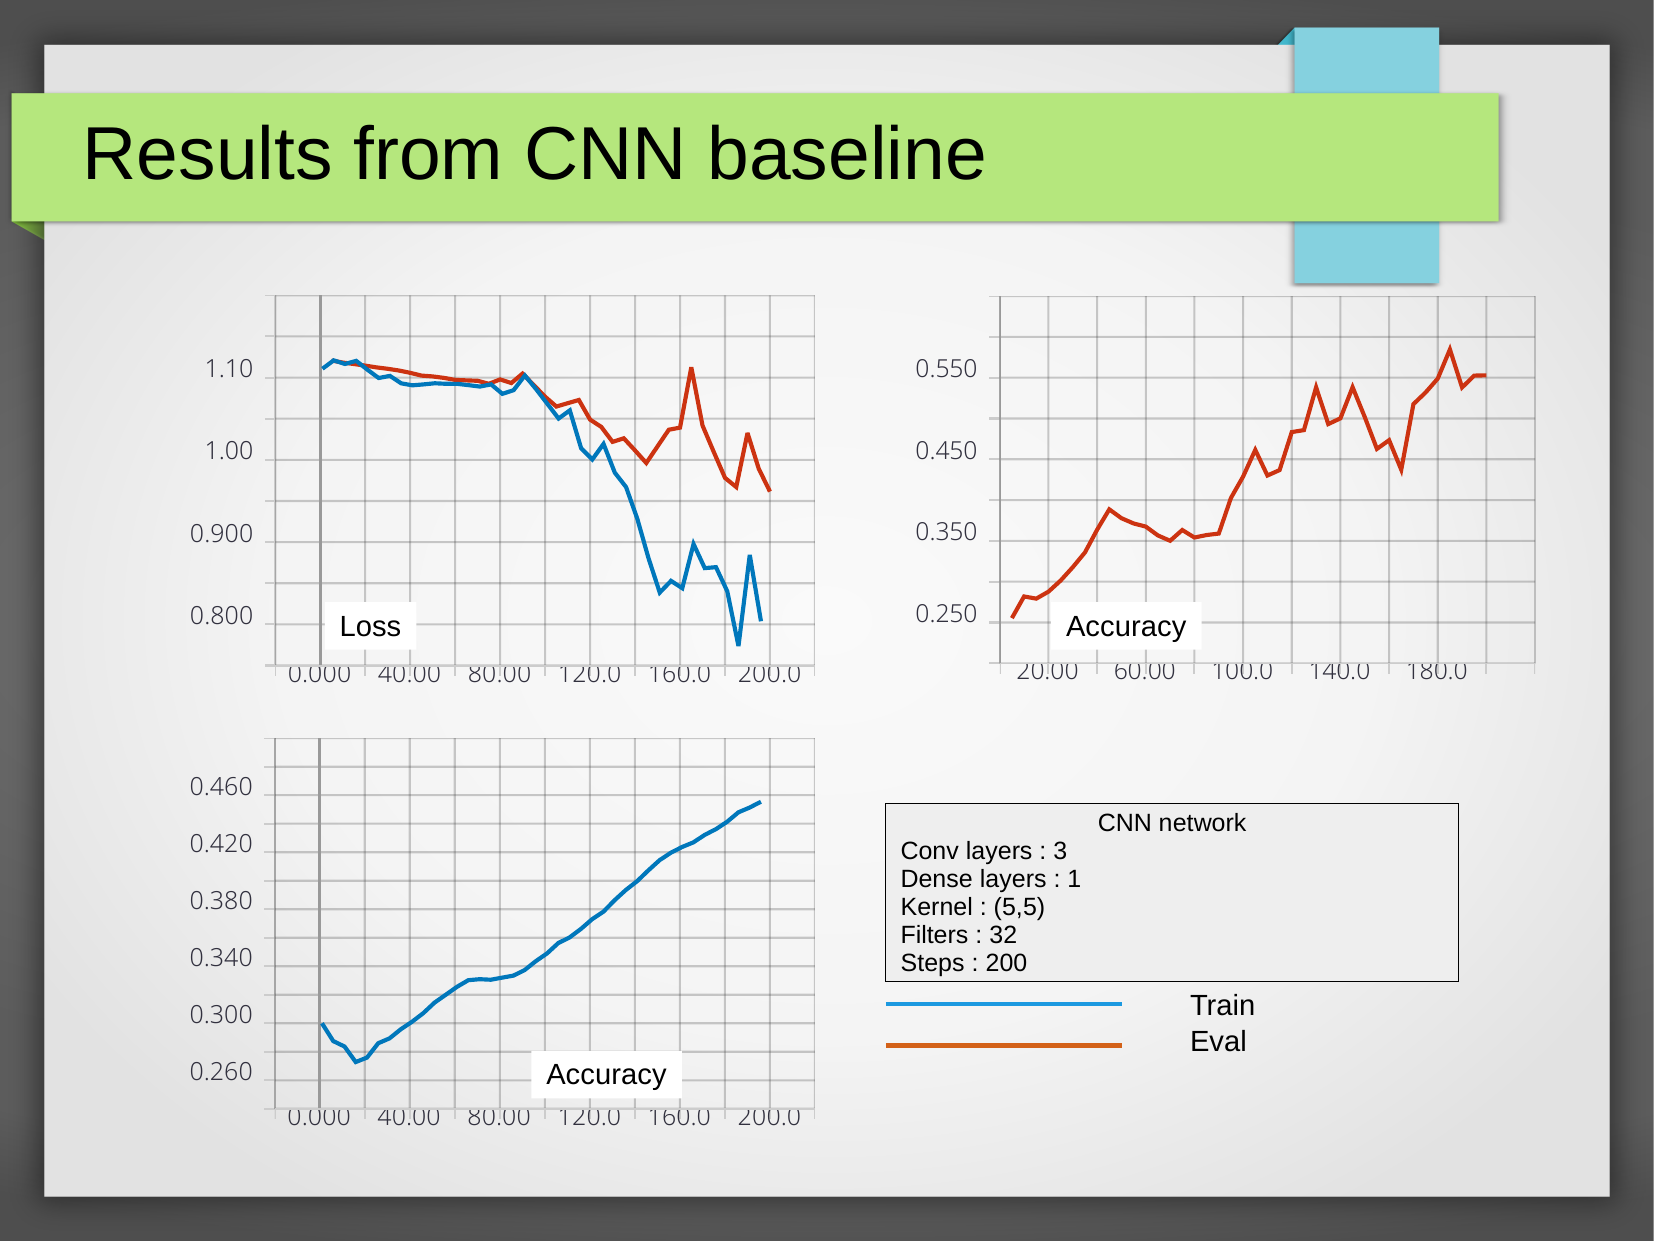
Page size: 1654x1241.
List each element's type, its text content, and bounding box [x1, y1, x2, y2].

text_box Accuracy [531, 1050, 682, 1099]
text_box Accuracy [1051, 602, 1202, 650]
text_box CNN network Conv layers : 3 Dense layers : 1 Kernel : (5,5) Filters : 32 Steps : 200 [885, 803, 1459, 982]
text_box Loss [324, 602, 417, 650]
picture [0, 0, 1654, 1241]
text_box Eval [1175, 1017, 1262, 1065]
text_box Train [1175, 981, 1271, 1030]
title Results from CNN baseline [82, 94, 1264, 213]
